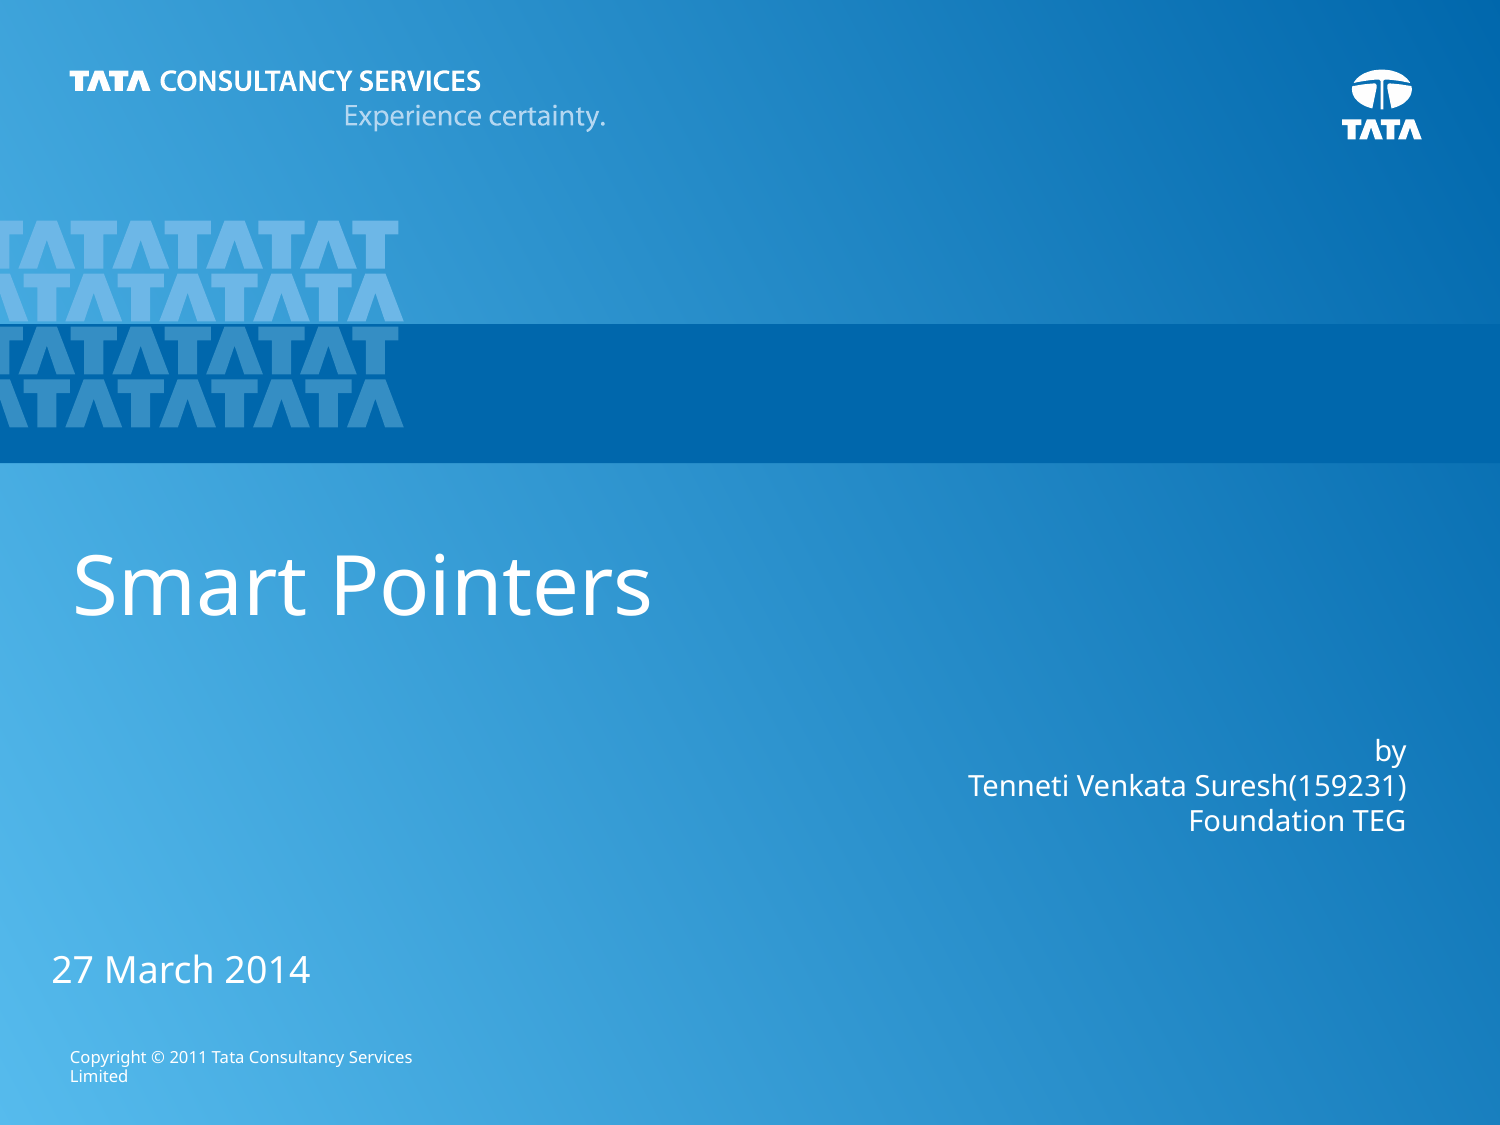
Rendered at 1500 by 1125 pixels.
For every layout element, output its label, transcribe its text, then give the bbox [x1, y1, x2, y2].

text_box 27 March 2014 [51, 945, 311, 997]
title Smart Pointers [58, 525, 1334, 650]
subtitle by Tenneti Venkata Suresh(159231) Foundation TEG [144, 725, 1422, 851]
